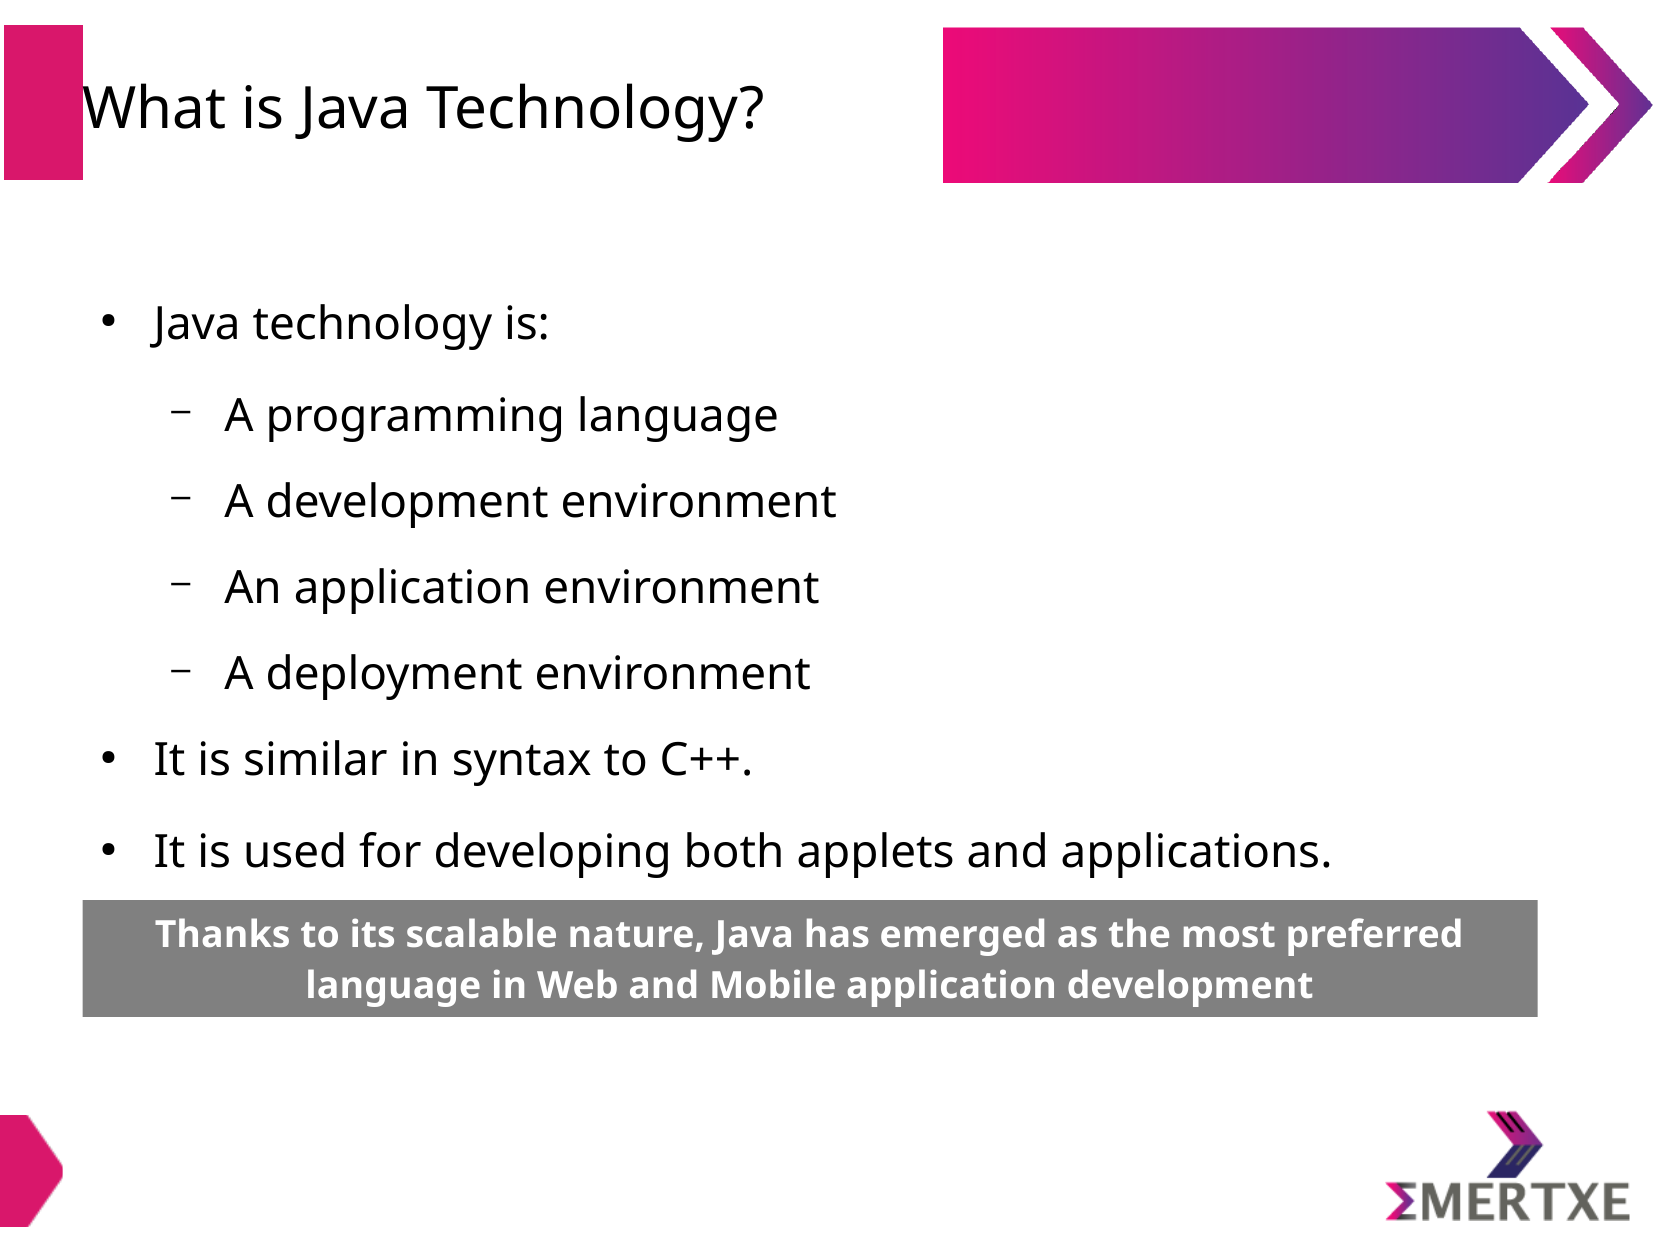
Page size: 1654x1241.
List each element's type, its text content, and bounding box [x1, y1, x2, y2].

list Java technology is: A programming language A development environment An application environment A deployment environment It is similar in syntax to C++. It is used for developing both applets and applications. [82, 290, 1571, 1010]
text_box Thanks to its scalable nature, Java has emerged as the most preferred language in Web and Mobile application development [82, 900, 1538, 1004]
picture [1385, 1107, 1631, 1221]
title What is Java Technology? [82, 2, 1571, 210]
picture [1571, 27, 1653, 183]
